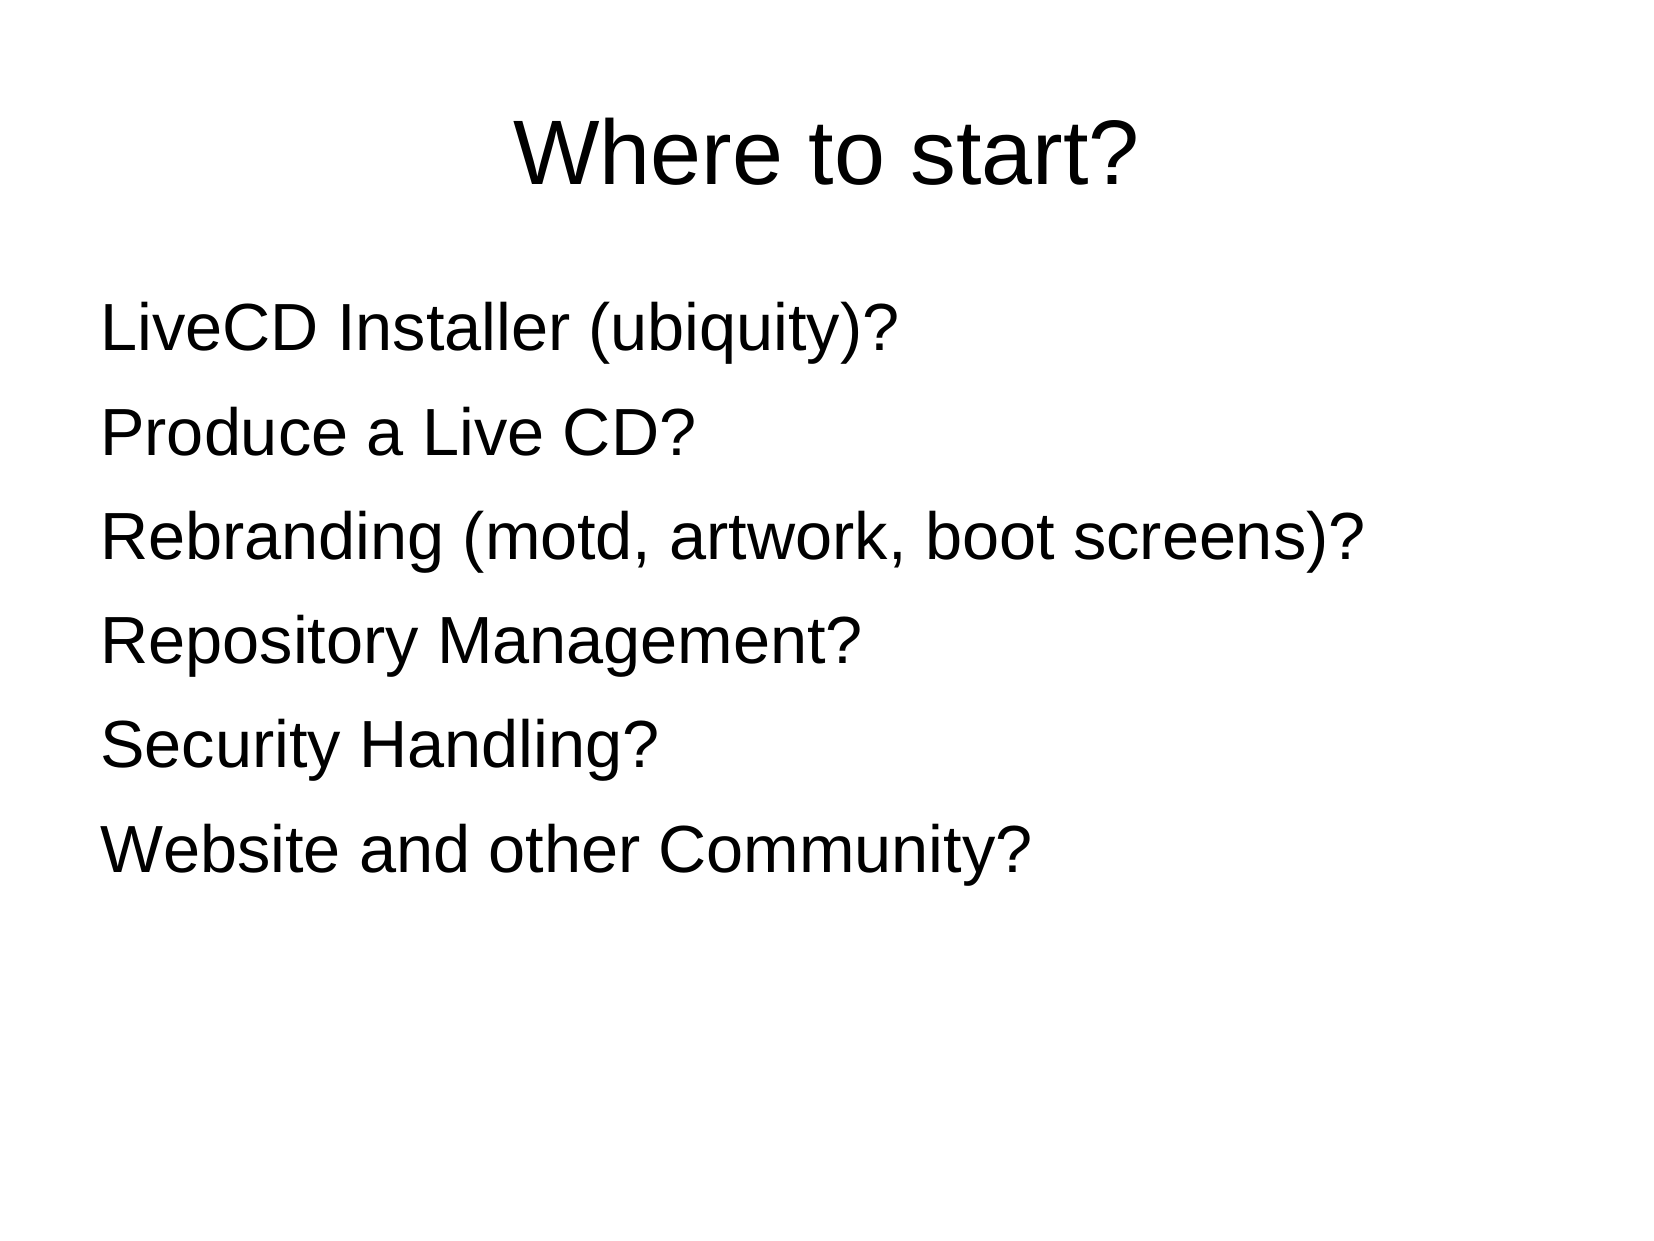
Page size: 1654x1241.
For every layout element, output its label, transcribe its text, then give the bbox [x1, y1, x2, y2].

title Where to start? [82, 49, 1571, 257]
list LiveCD Installer (ubiquity)? Produce a Live CD? Rebranding (motd, artwork, boot screens)? Repository Management? Security Handling? Website and other Community? [82, 290, 1571, 1109]
